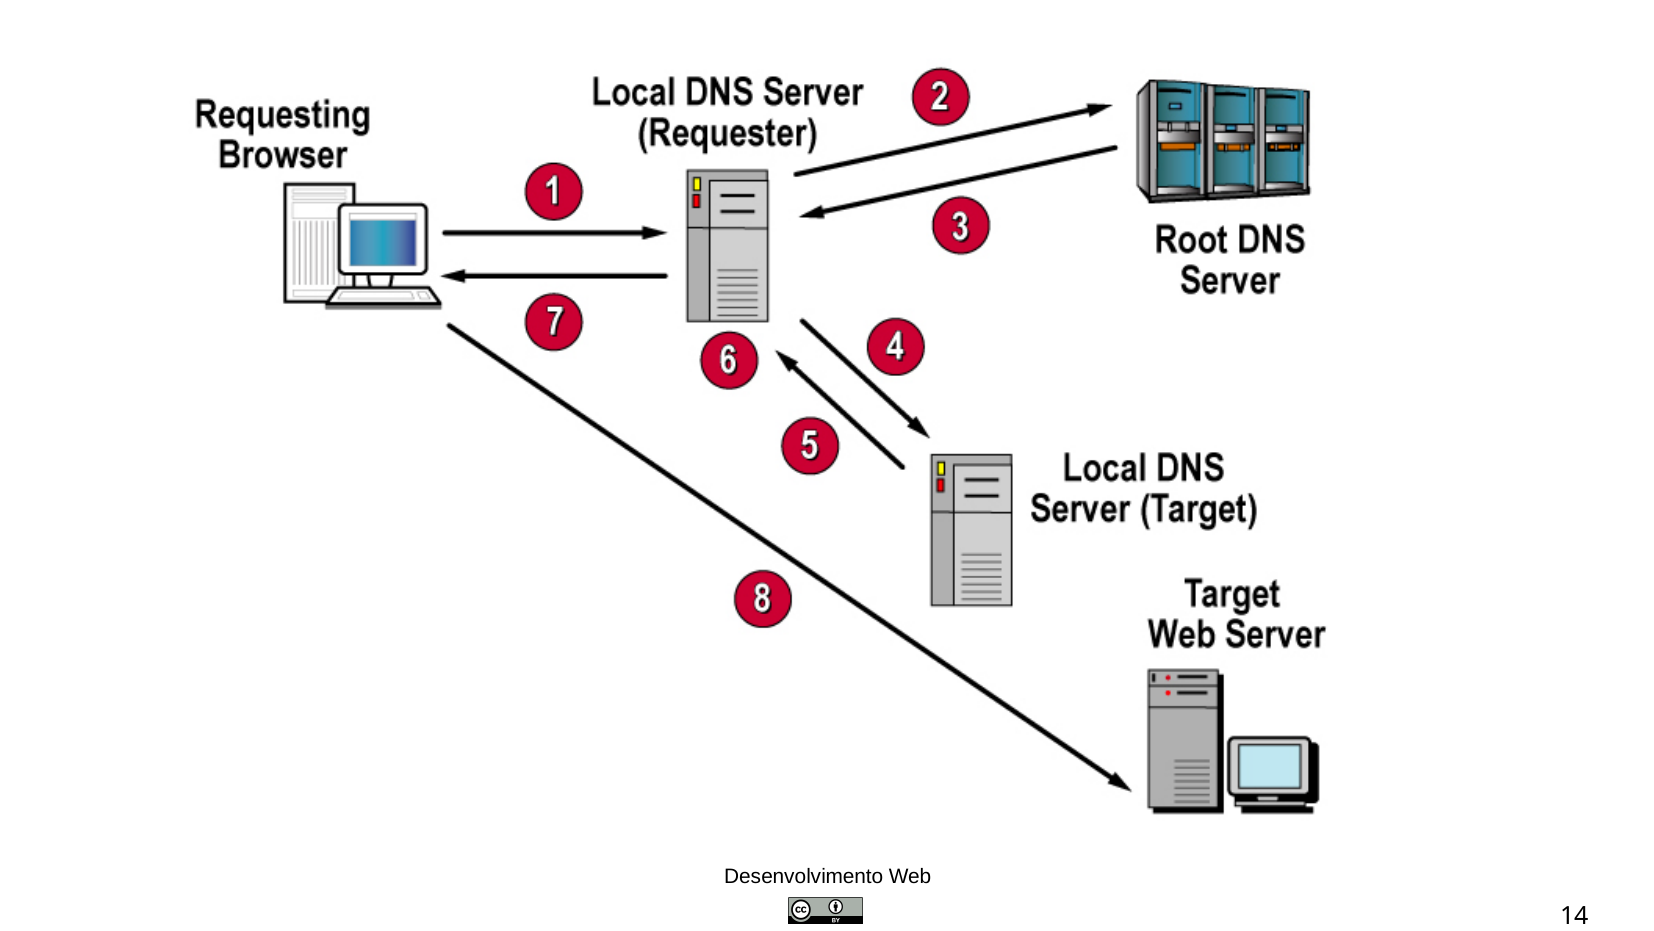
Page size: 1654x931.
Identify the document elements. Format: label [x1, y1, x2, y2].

picture [188, 58, 1343, 827]
picture [788, 897, 863, 924]
